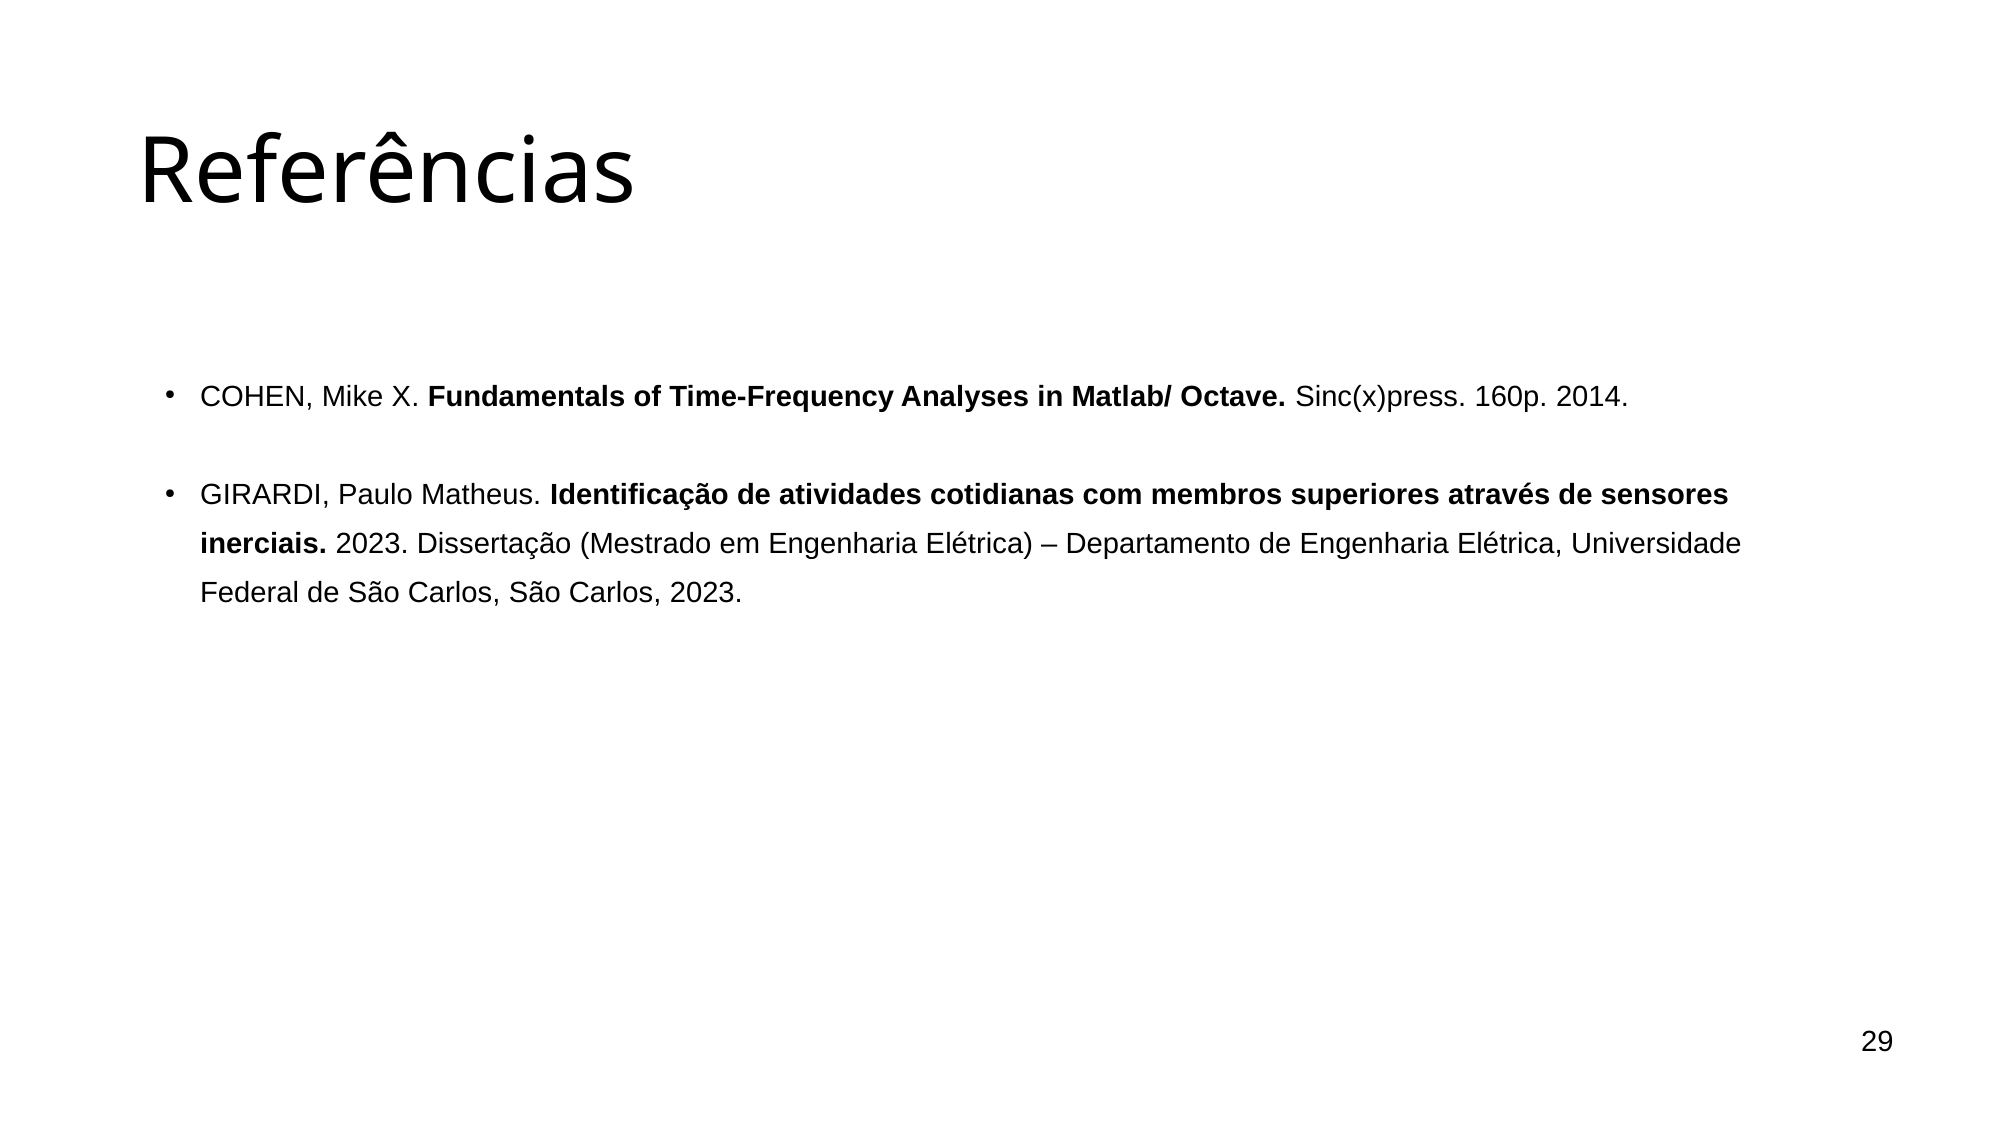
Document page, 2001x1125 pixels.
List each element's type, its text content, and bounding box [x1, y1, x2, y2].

title Referências [137, 59, 1863, 278]
text_box <number> [1846, 1017, 2000, 1088]
text_box COHEN, Mike X. Fundamentals of Time-Frequency Analyses in Matlab/ Octave. Sinc(x)press. 160p. 2014. GIRARDI, Paulo Matheus. Identificação de atividades cotidianas com membros superiores através de sensores inerciais. 2023. Dissertação (Mestrado em Engenharia Elétrica) – Departamento de Engenharia Elétrica, Universidade Federal de São Carlos, São Carlos, 2023. [150, 355, 1801, 617]
